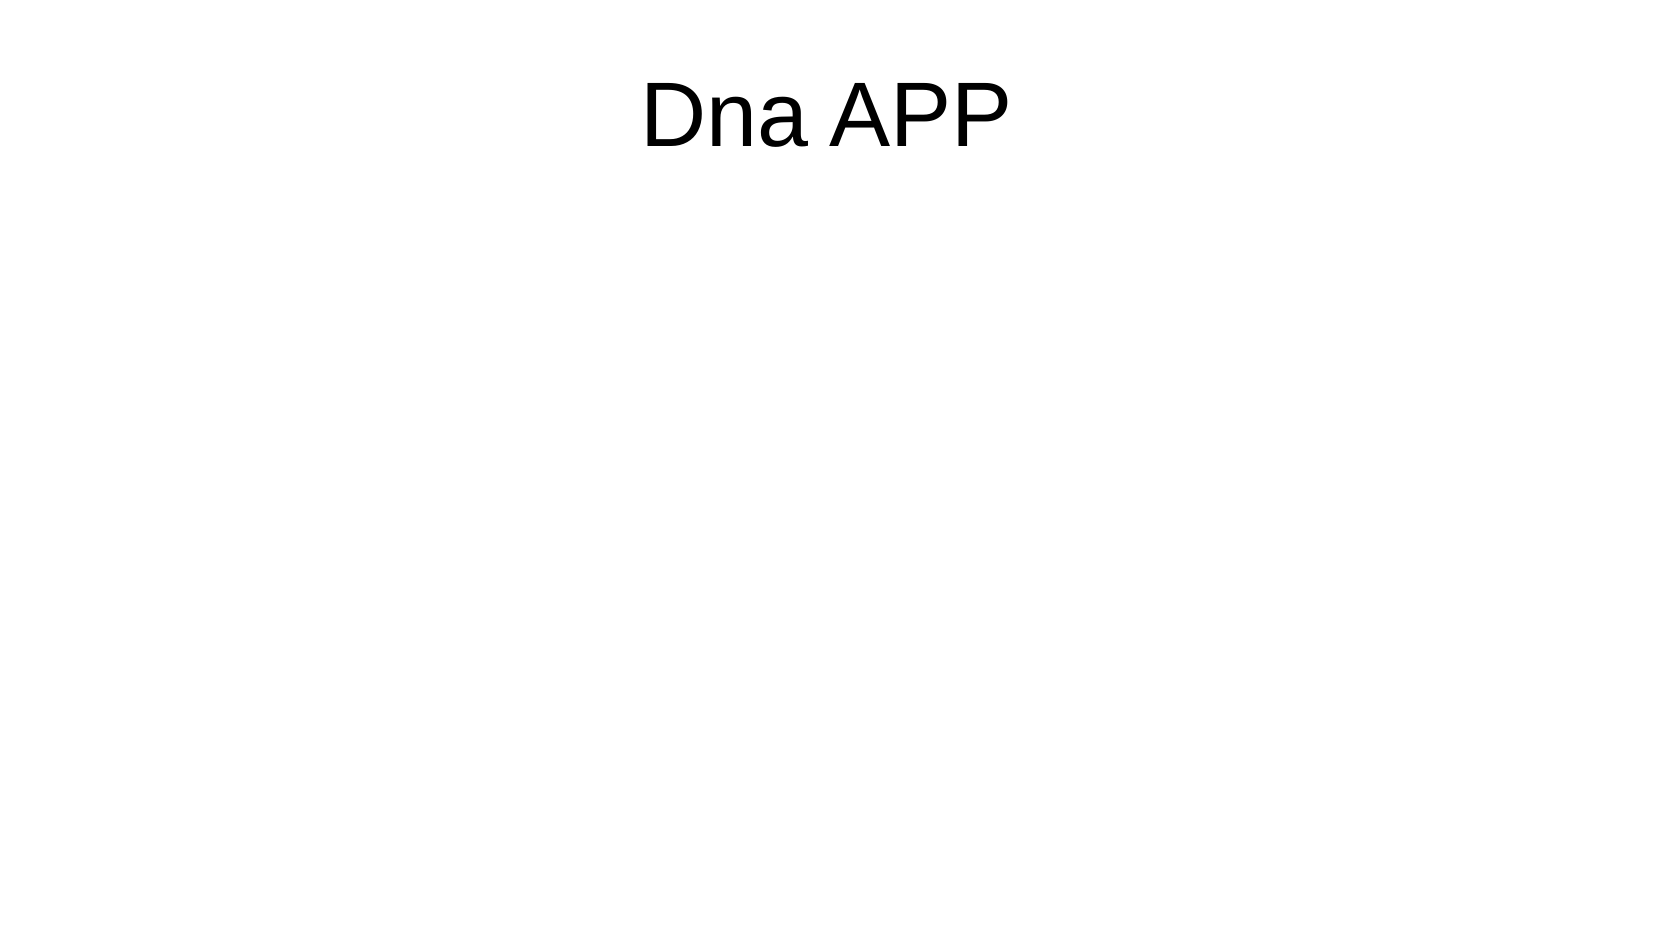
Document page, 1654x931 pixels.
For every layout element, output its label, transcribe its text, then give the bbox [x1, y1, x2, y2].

title Dna APP [82, 37, 1571, 193]
